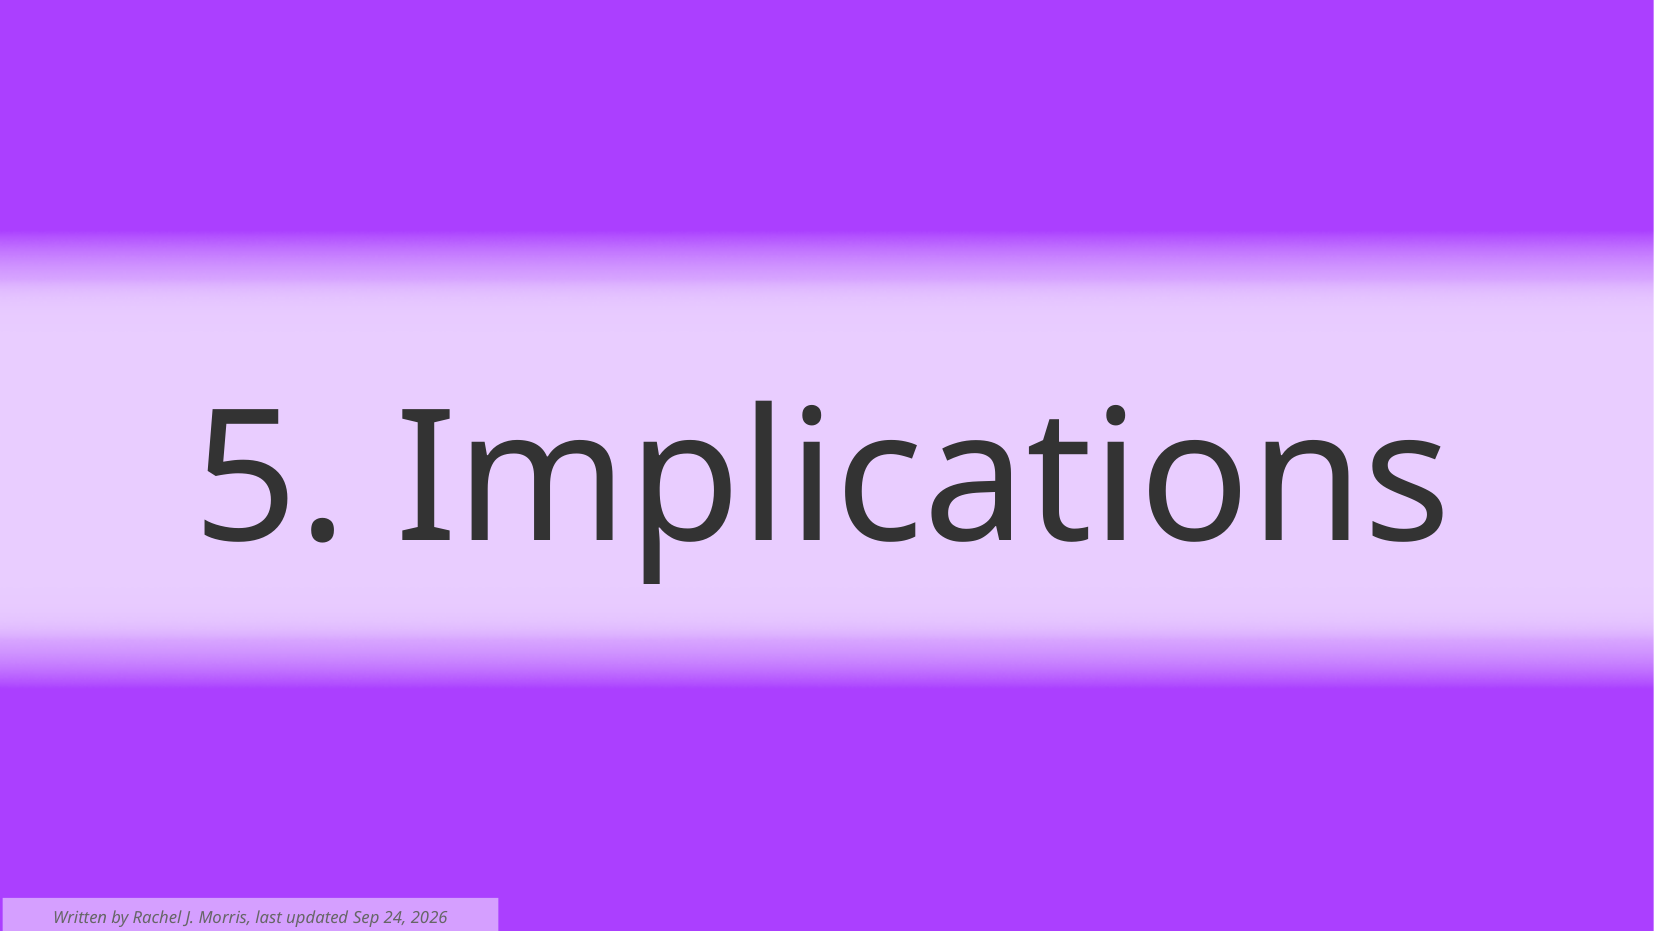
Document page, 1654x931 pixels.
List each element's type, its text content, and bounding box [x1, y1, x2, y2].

title 5. Implications [64, 60, 1582, 879]
picture [0, 0, 1654, 931]
text_box Written by Rachel J. Morris, last updated Jul 9, 2017 [2, 900, 499, 931]
